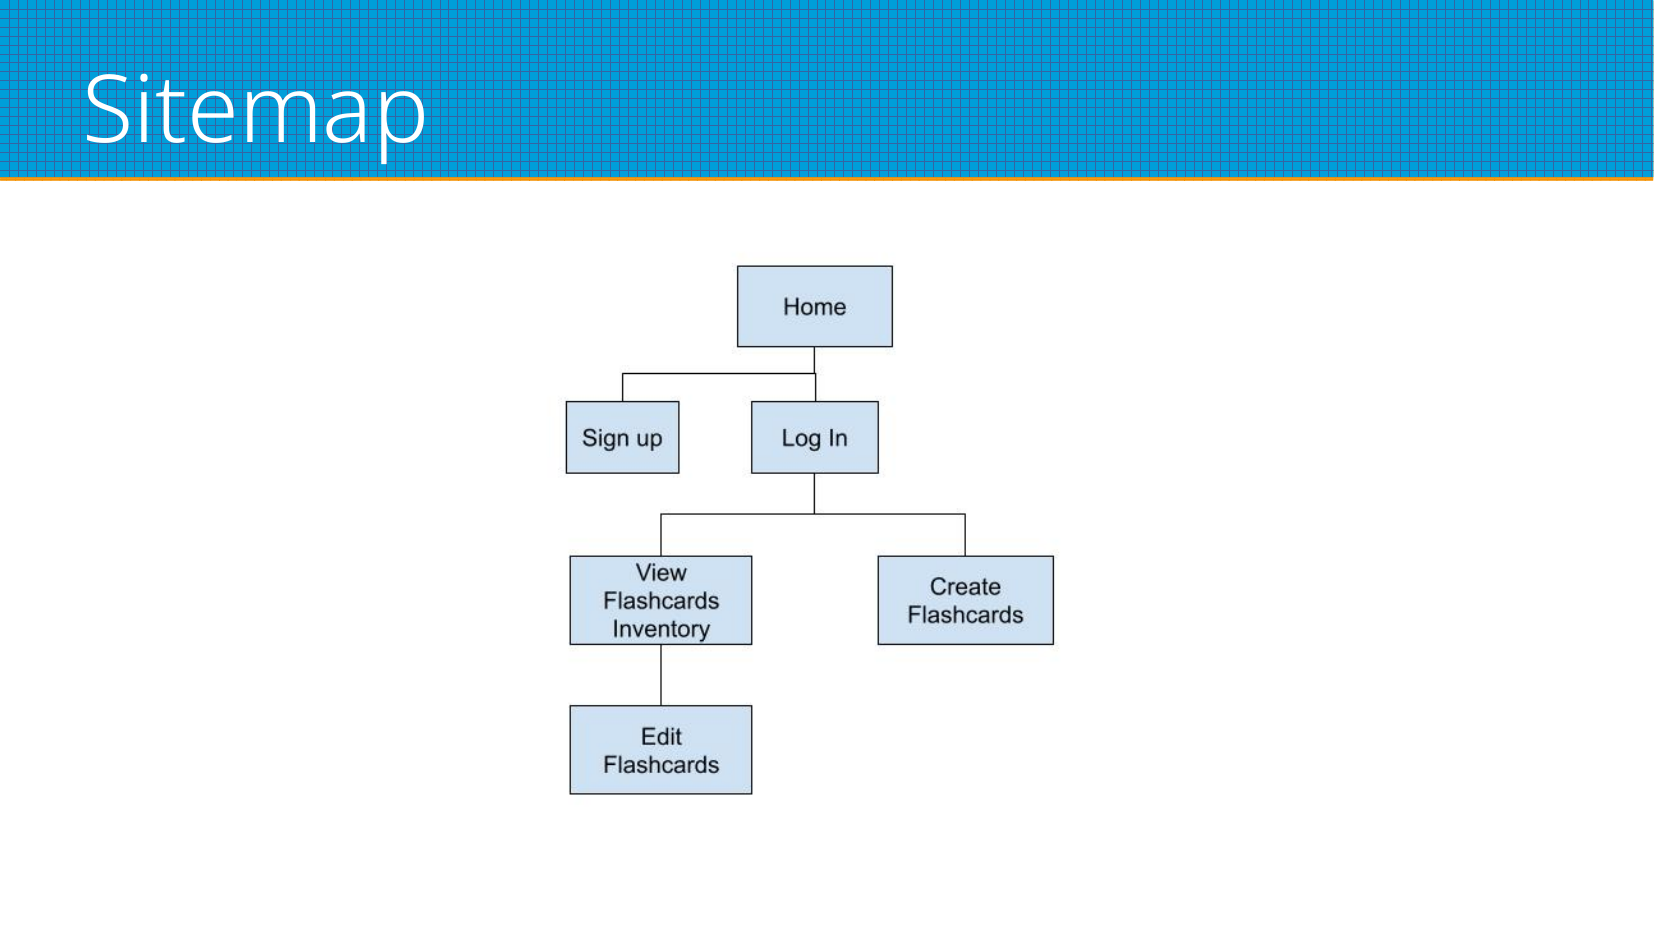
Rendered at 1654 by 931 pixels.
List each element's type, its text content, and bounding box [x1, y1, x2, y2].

picture [525, 235, 1104, 833]
title Sitemap [82, 14, 1571, 171]
